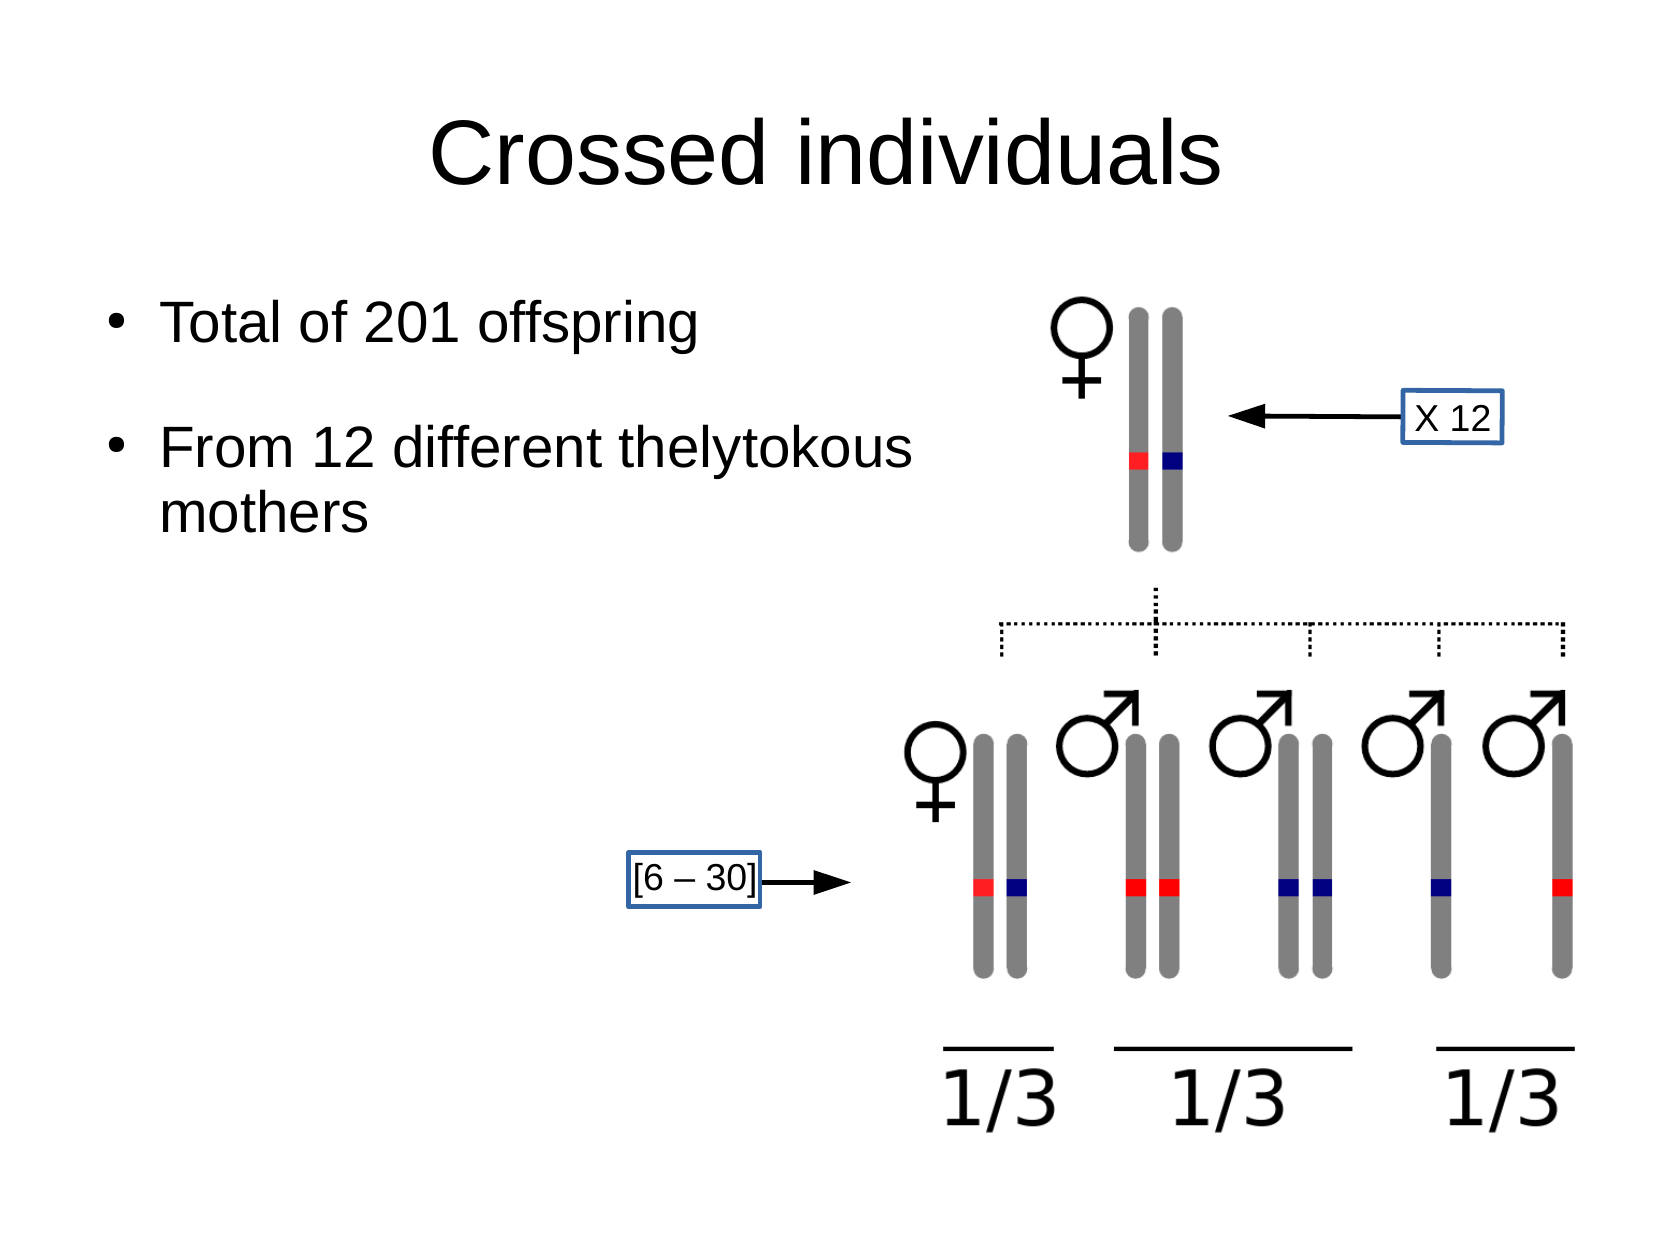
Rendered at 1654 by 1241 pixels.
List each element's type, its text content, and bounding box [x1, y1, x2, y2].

text_box X 12 [1406, 393, 1499, 440]
list Total of 201 offspring From 12 different thelytokous mothers [88, 290, 916, 1010]
text_box X 12 [1399, 389, 1518, 531]
title Crossed individuals [82, 49, 1571, 257]
picture [897, 288, 1577, 1136]
